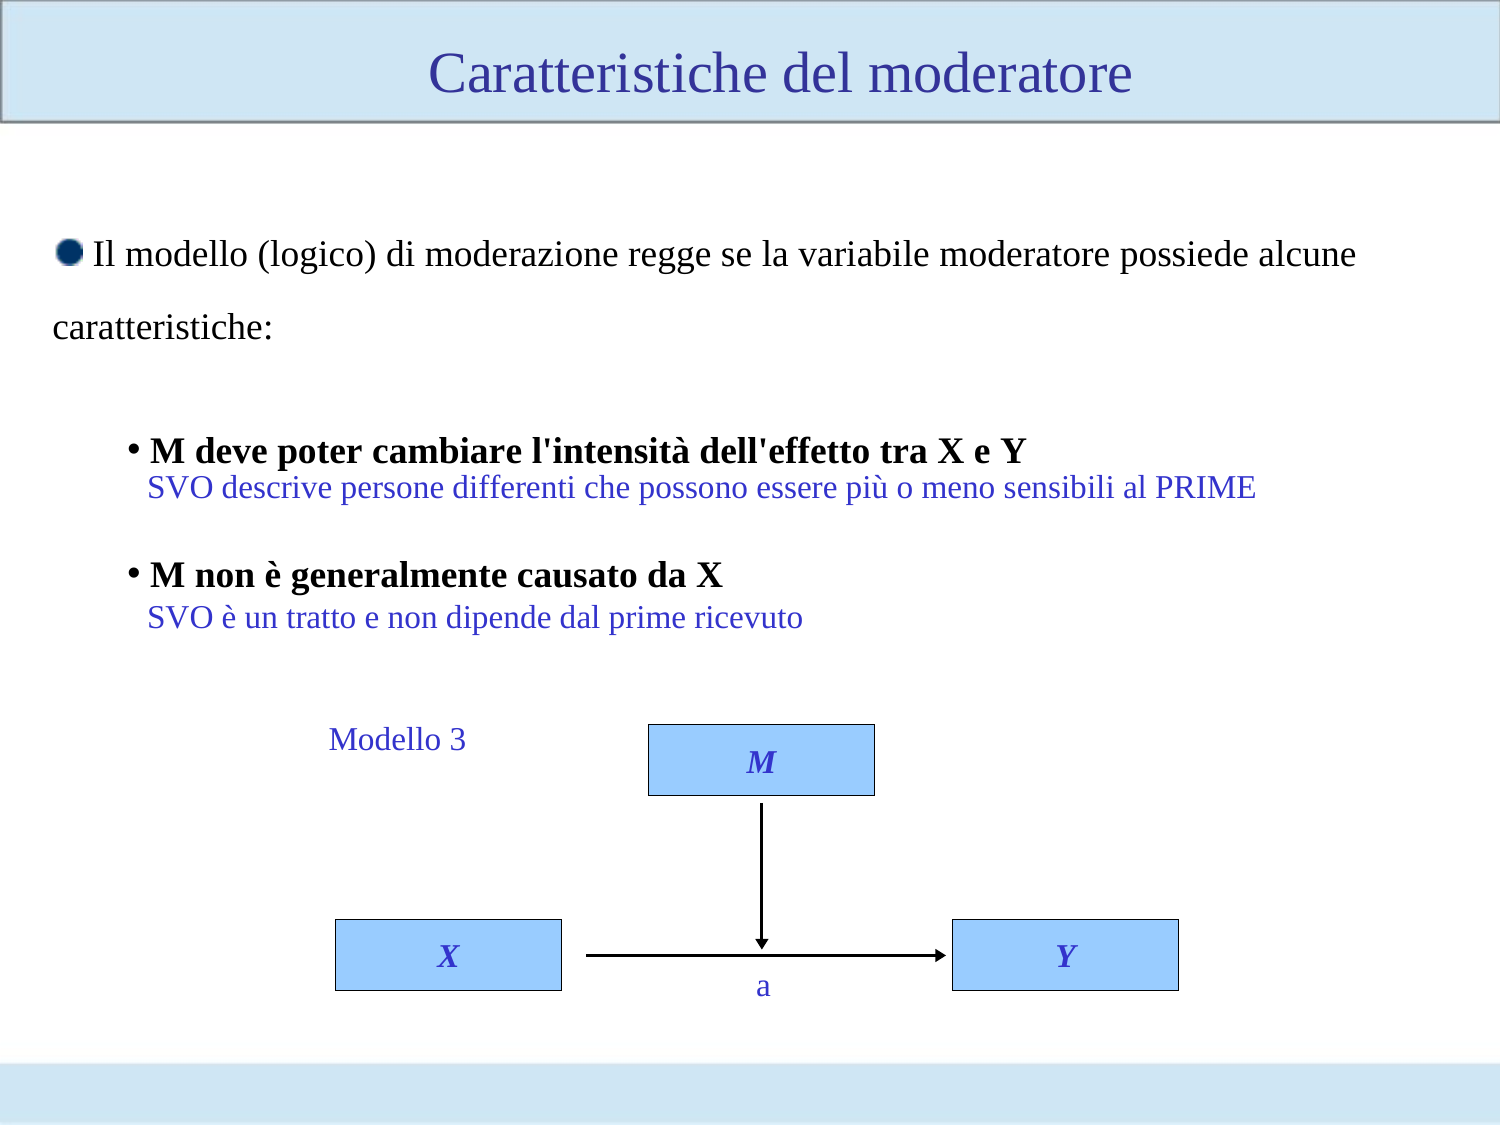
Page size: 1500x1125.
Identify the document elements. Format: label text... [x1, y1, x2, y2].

text_box SVO descrive persone differenti che possono essere più o meno sensibili al PRIME [132, 458, 1274, 513]
picture [0, 0, 1500, 1125]
text_box SVO è un tratto e non dipende dal prime ricevuto [132, 588, 820, 643]
text_box Il modello (logico) di moderazione regge se la variabile moderatore possiede alcune caratteristiche: M deve poter cambiare l'intensità dell'effetto tra X e Y M non è generalmente causato da X [37, 187, 1463, 603]
text_box X [335, 919, 562, 991]
text_box M [648, 724, 875, 796]
text_box Y [952, 919, 1179, 991]
text_box a [666, 956, 860, 1063]
title Caratteristiche del moderatore [249, 21, 1313, 117]
text_box Modello 3 [223, 709, 572, 788]
